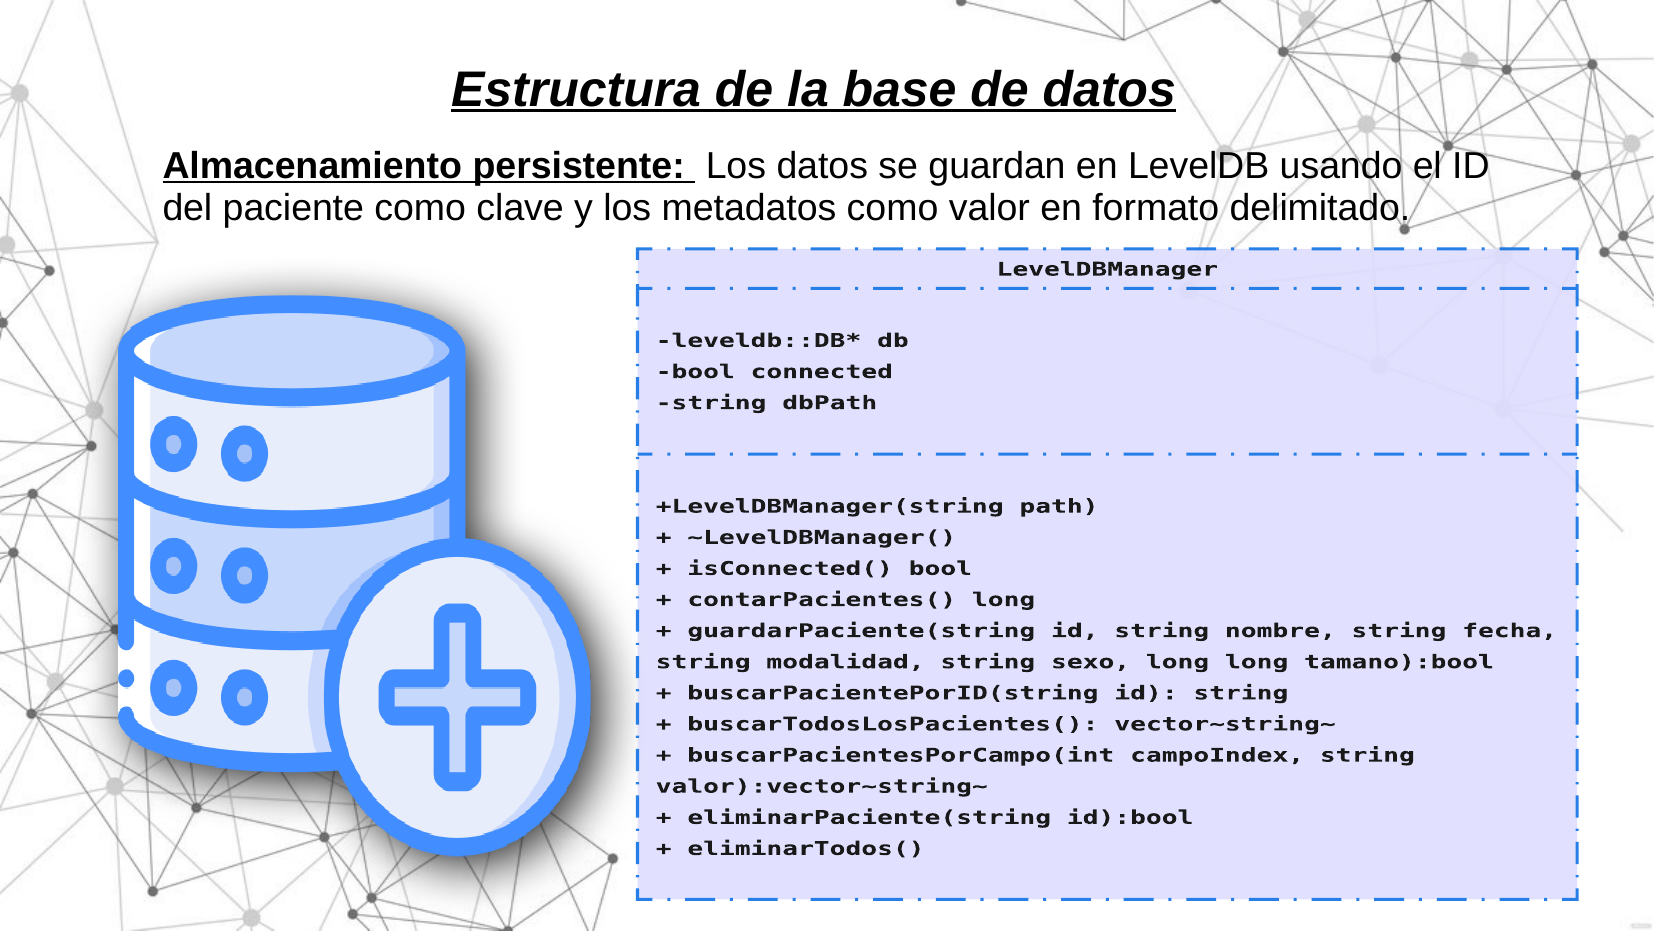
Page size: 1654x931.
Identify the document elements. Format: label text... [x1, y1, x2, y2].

title Estructura de la base de datos [383, 29, 1258, 137]
text_box Almacenamiento persistente: Los datos se guardan en LevelDB usando el ID del paciente como clave y los metadatos como valor en formato delimitado. [147, 137, 1625, 237]
text_box [118, 295, 591, 857]
picture [620, 237, 1595, 916]
